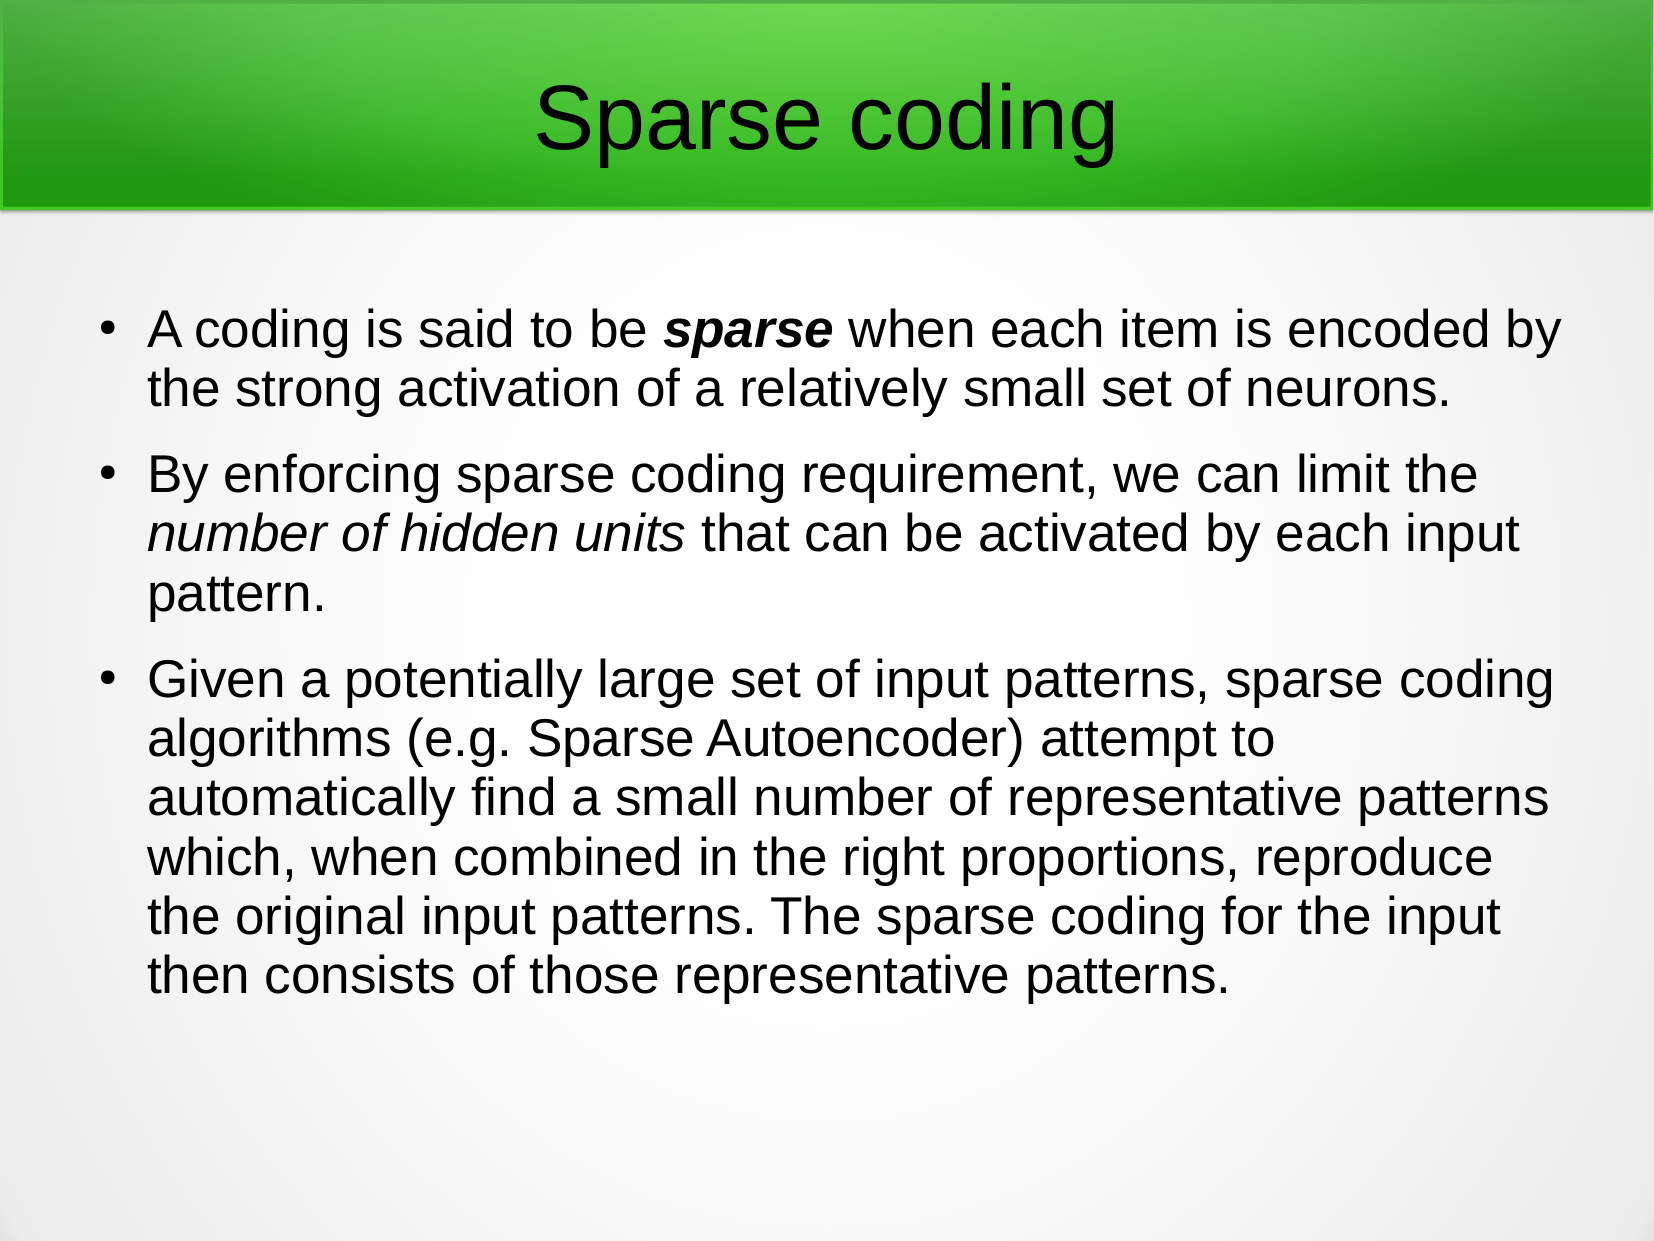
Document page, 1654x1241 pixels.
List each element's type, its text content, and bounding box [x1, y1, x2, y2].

title Sparse coding [82, 47, 1571, 189]
list A coding is said to be sparse when each item is encoded by the strong activation of a relatively small set of neurons. By enforcing sparse coding requirement, we can limit the number of hidden units that can be activated by each input pattern. Given a potentially large set of input patterns, sparse coding algorithms (e.g. Sparse Autoencoder) attempt to automatically find a small number of representative patterns which, when combined in the right proportions, reproduce the original input patterns. The sparse coding for the input then consists of those representative patterns. [82, 299, 1571, 1019]
